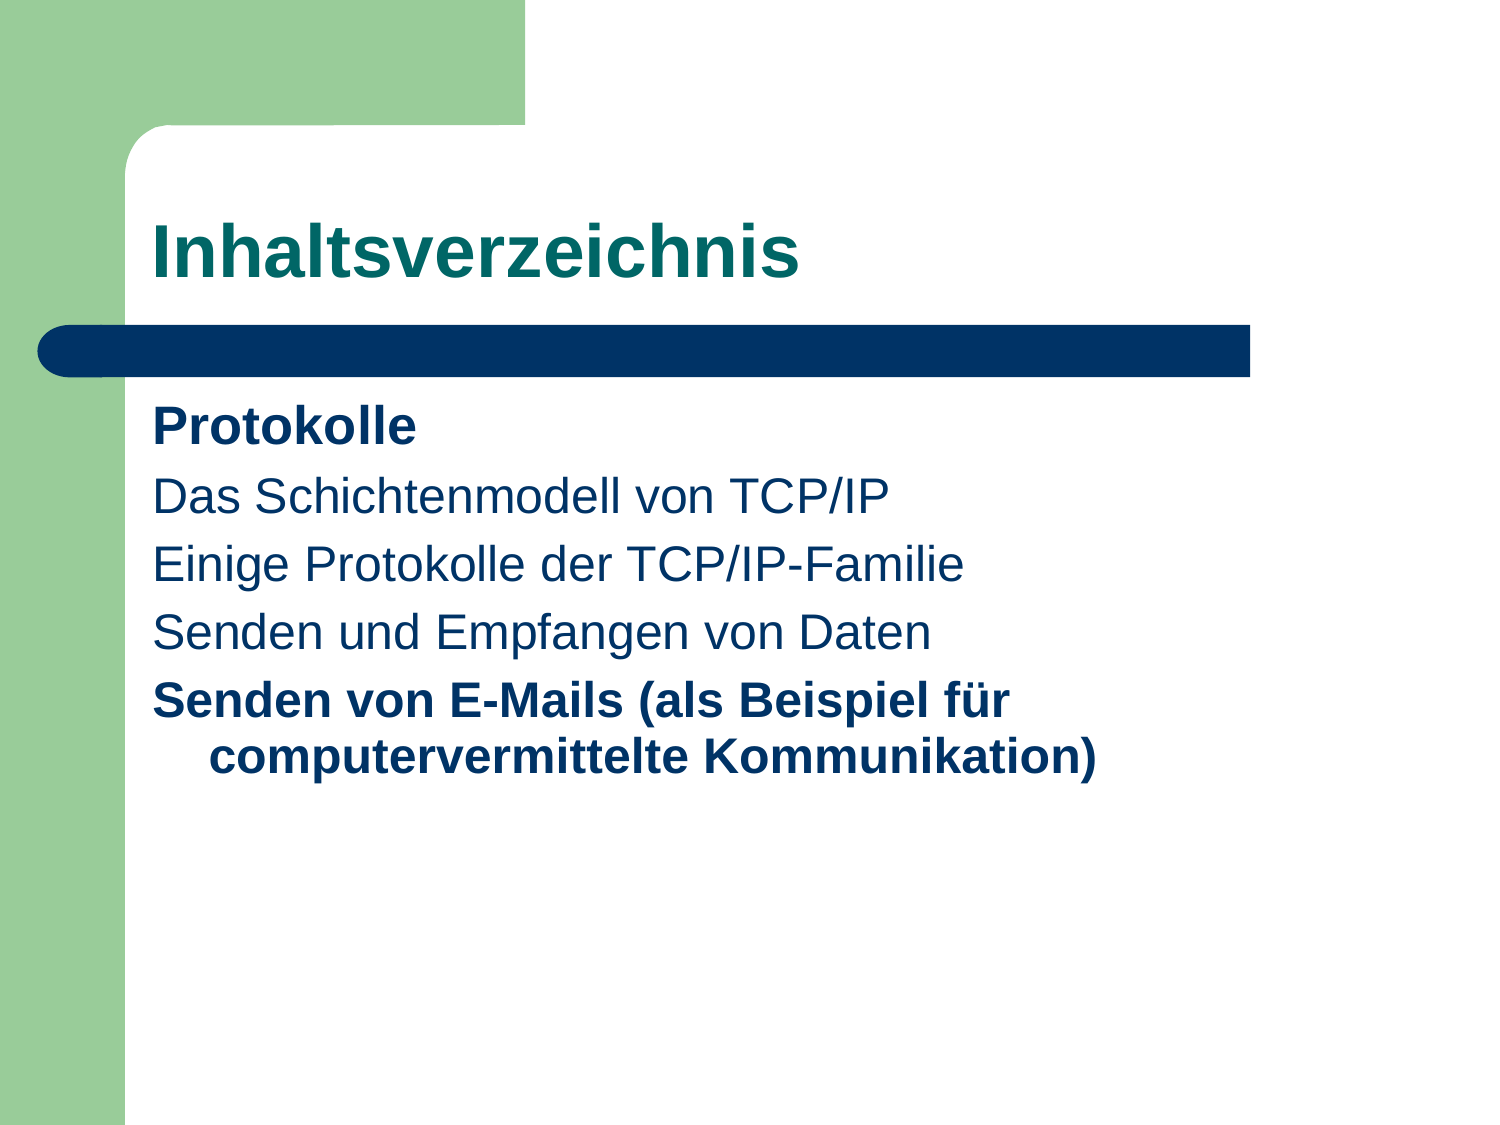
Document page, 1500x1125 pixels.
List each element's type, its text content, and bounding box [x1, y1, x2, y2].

list Protokolle Das Schichtenmodell von TCP/IP Einige Protokolle der TCP/IP-Familie Senden und Empfangen von Daten Senden von E-Mails (als Beispiel für computervermittelte Kommunikation) [137, 387, 1400, 999]
title Inhaltsverzeichnis [136, 136, 1414, 301]
